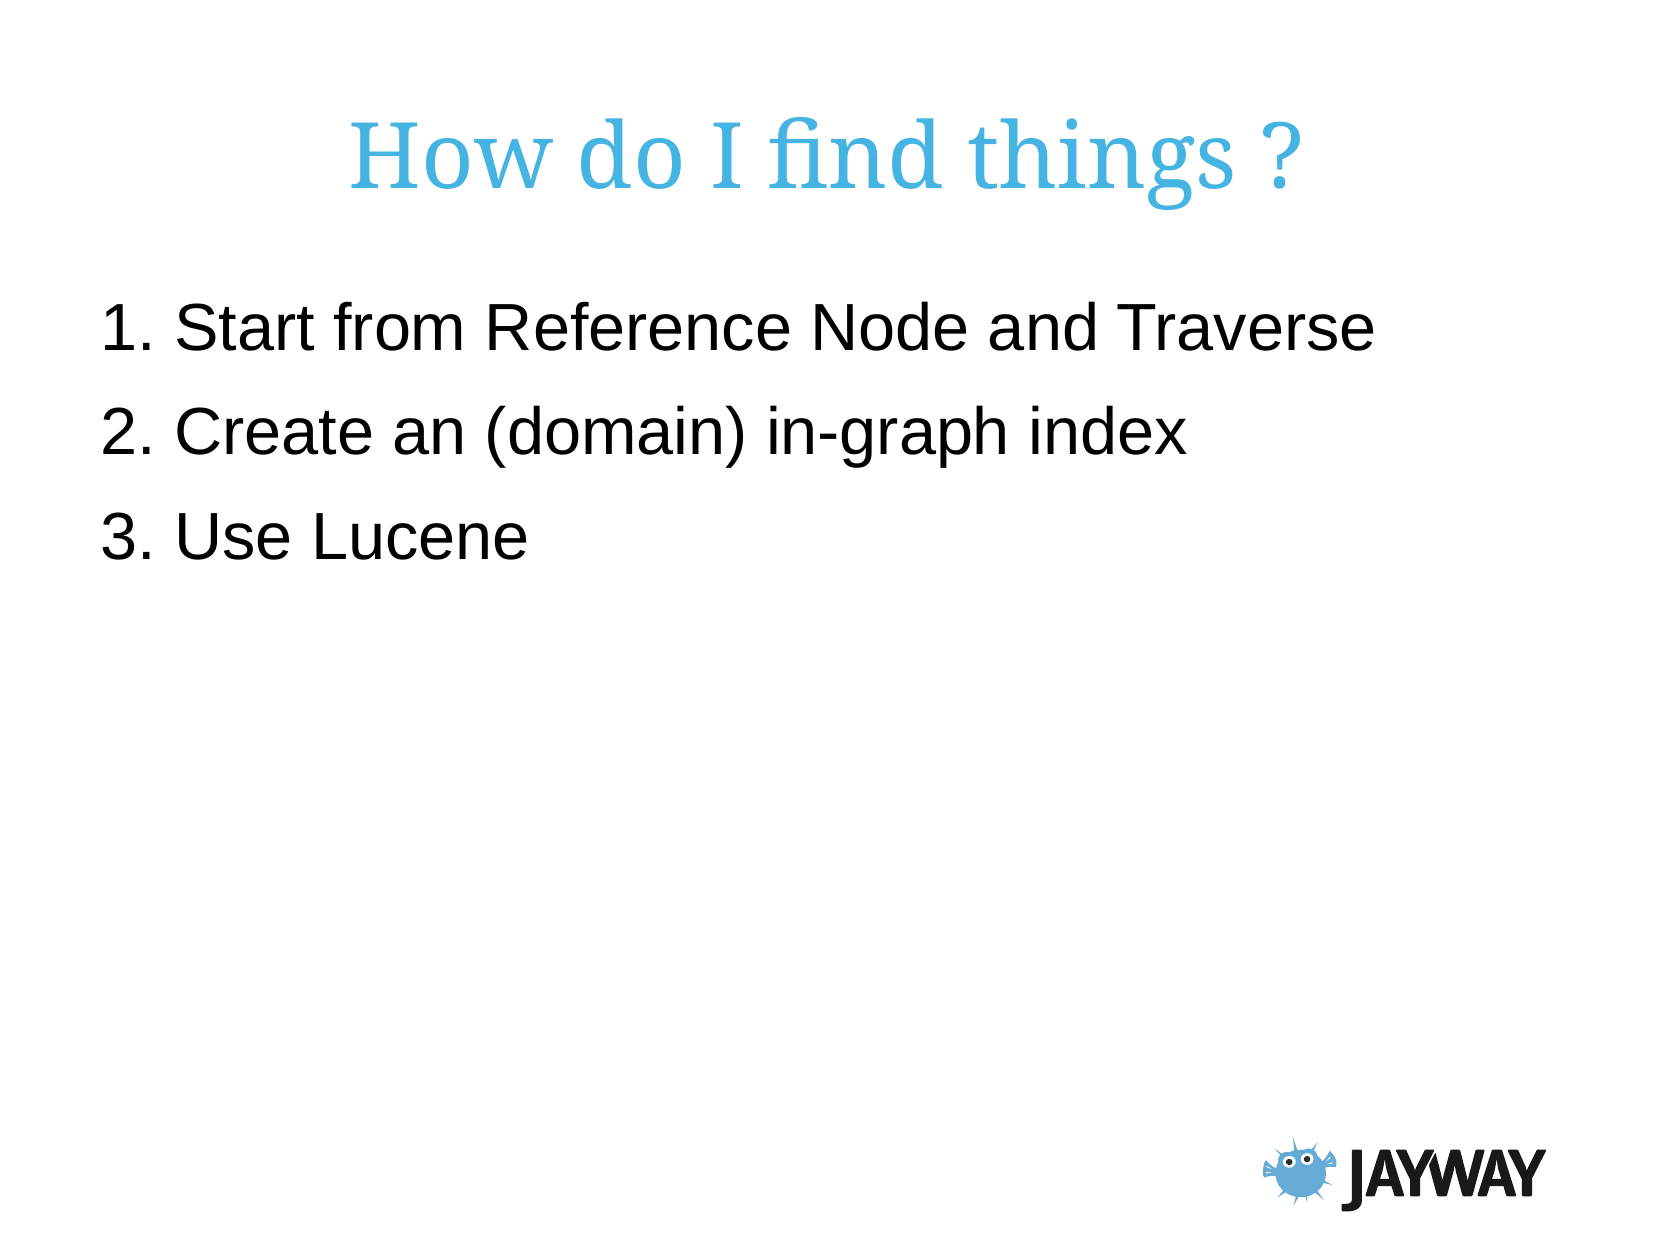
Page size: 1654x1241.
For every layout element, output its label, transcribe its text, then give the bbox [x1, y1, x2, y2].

list Start from Reference Node and Traverse Create an (domain) in-graph index Use Lucene [82, 290, 1571, 1109]
title How do I find things ? [82, 56, 1571, 250]
